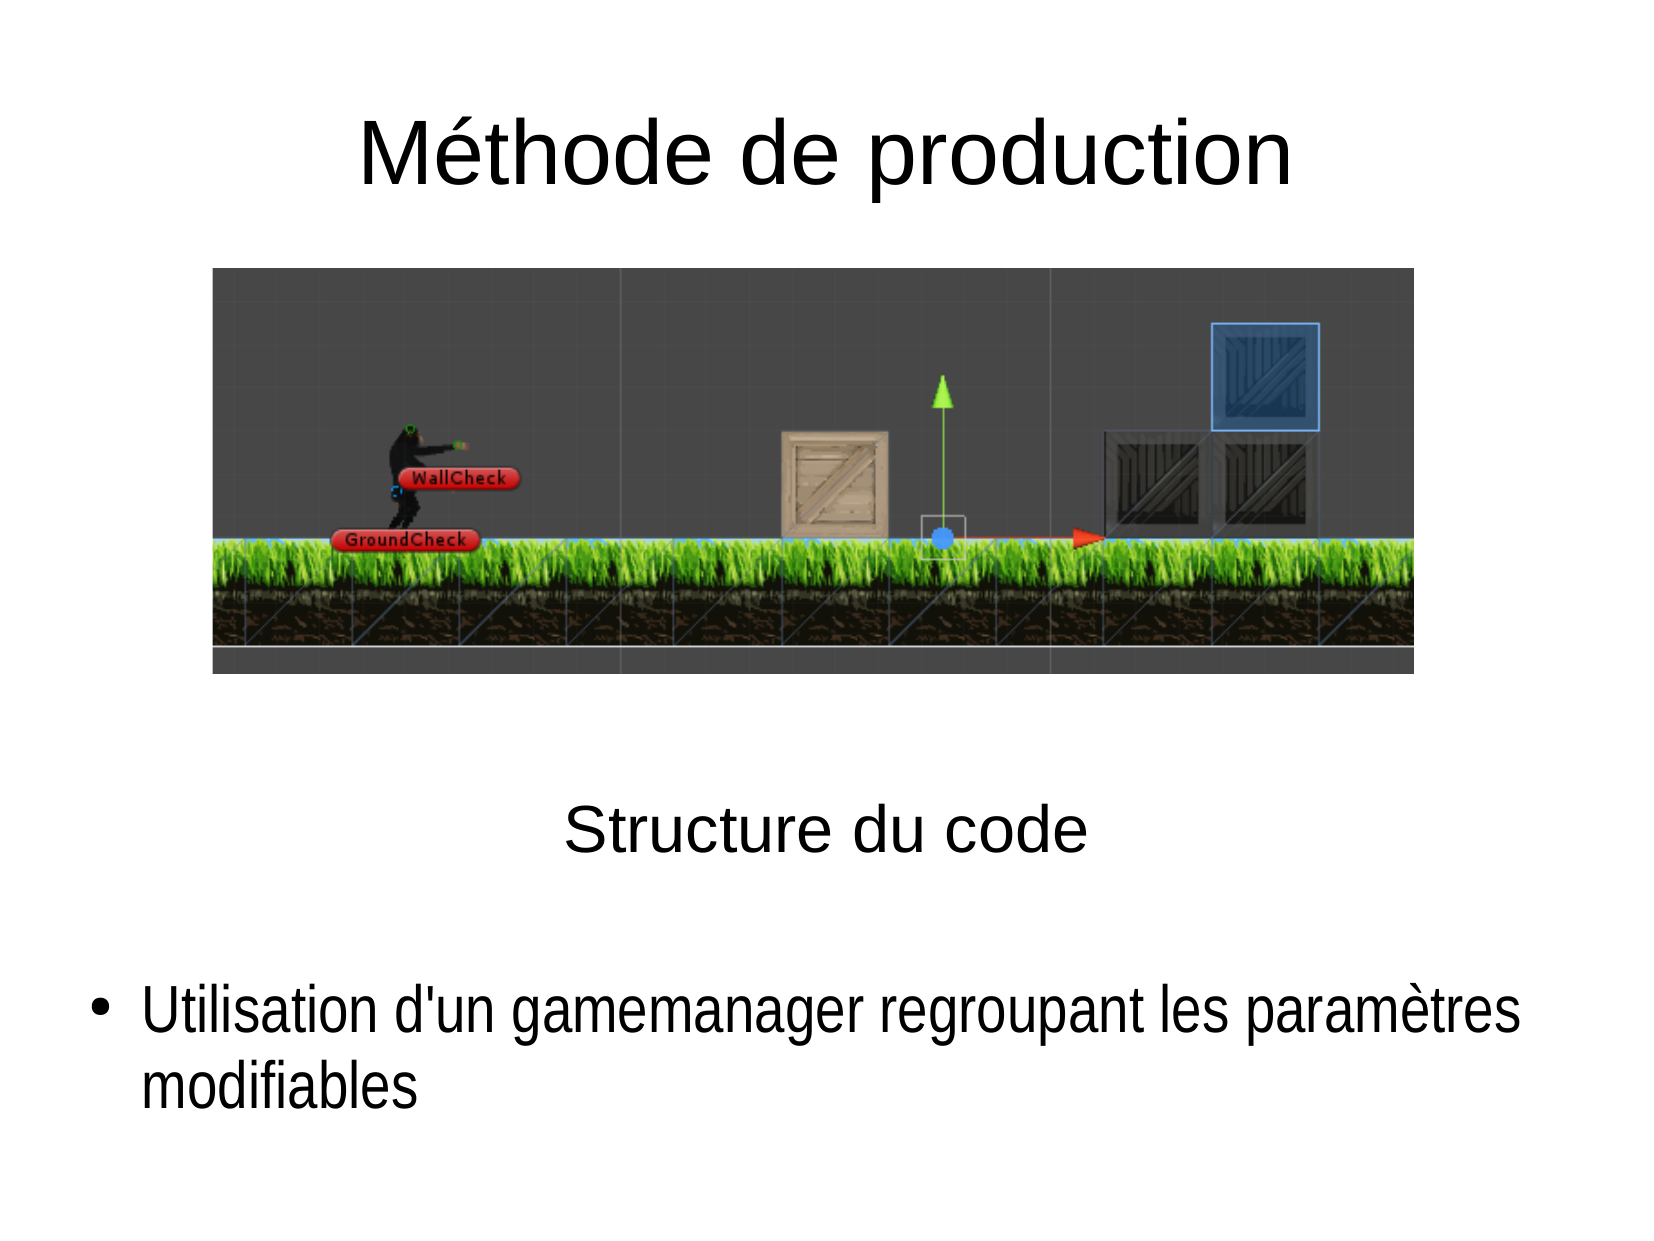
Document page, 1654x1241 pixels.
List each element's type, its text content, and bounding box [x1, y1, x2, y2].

title Structure du code [82, 726, 1571, 934]
picture [212, 268, 1414, 674]
list Utilisation d'un gamemanager regroupant les paramètres modifiables [70, 969, 1560, 1241]
title Méthode de production [82, 49, 1571, 257]
